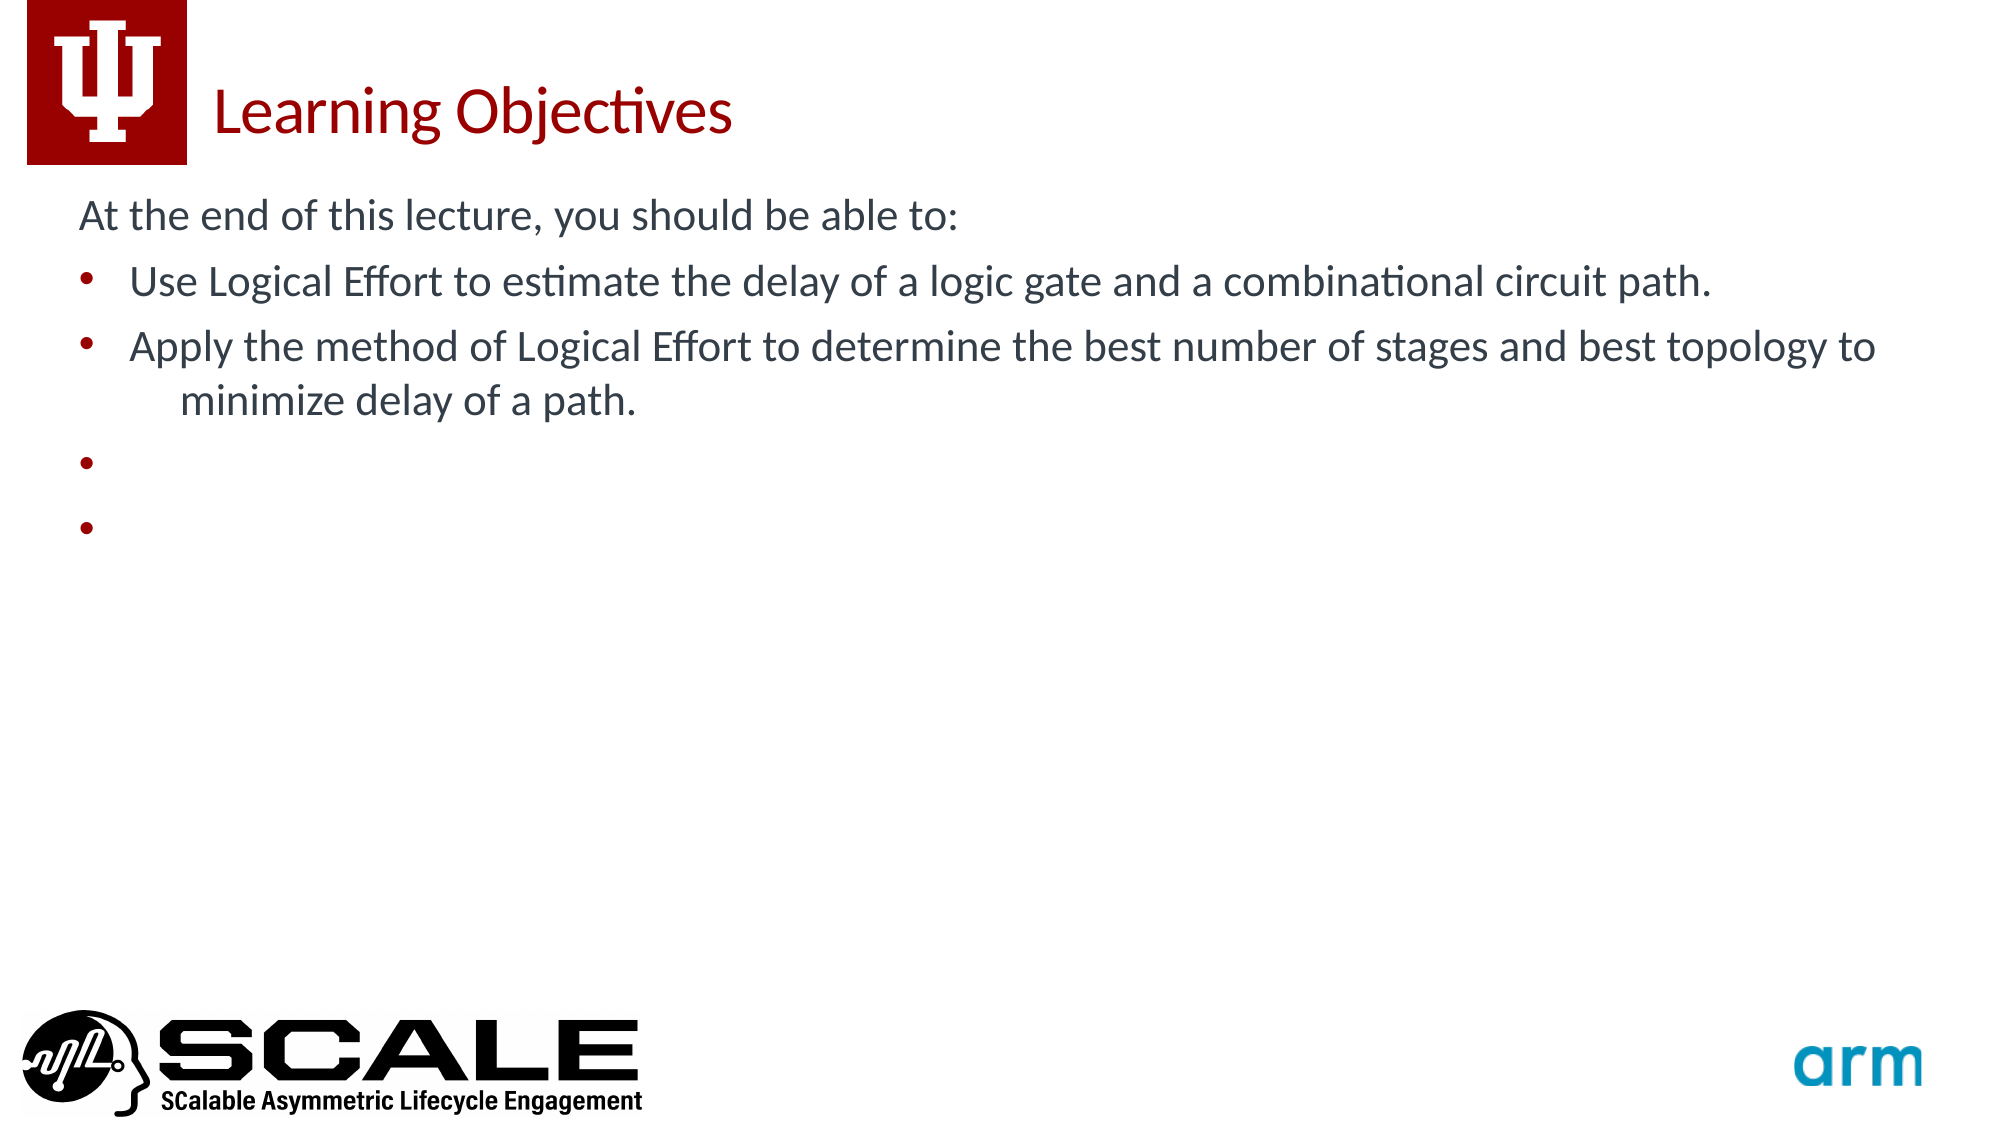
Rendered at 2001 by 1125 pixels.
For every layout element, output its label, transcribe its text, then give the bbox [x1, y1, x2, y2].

title Learning Objectives [213, 78, 1922, 186]
list At the end of this lecture, you should be able to: Use Logical Effort to estimate the delay of a logic gate and a combinational circuit path. Apply the method of Logical Effort to determine the best number of stages and best topology to minimize delay of a path. [78, 185, 1924, 941]
